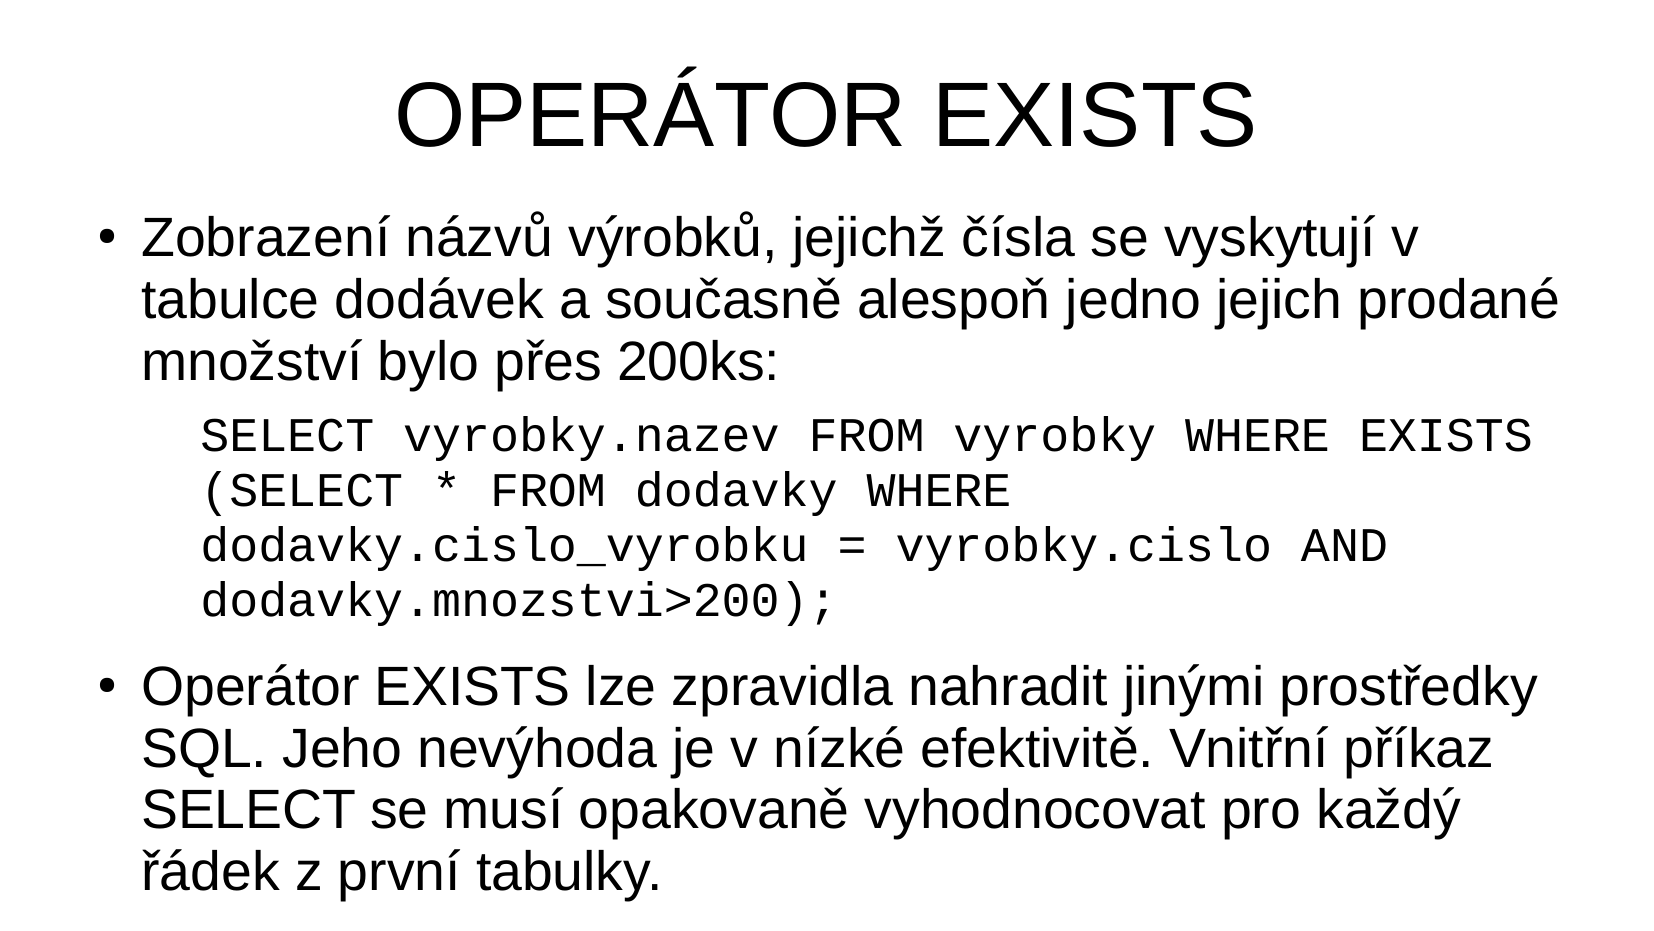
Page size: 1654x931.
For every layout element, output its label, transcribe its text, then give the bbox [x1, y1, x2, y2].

list Zobrazení názvů výrobků, jejichž čísla se vyskytují v tabulce dodávek a současně alespoň jedno jejich prodané množství bylo přes 200ks: SELECT vyrobky.nazev FROM vyrobky WHERE EXISTS (SELECT * FROM dodavky WHERE dodavky.cislo_vyrobku = vyrobky.cislo AND dodavky.mnozstvi>200); Operátor EXISTS lze zpravidla nahradit jinými prostředky SQL. Jeho nevýhoda je v nízké efektivitě. Vnitřní příkaz SELECT se musí opakovaně vyhodnocovat pro každý řádek z první tabulky. [82, 206, 1571, 916]
title OPERÁTOR EXISTS [82, 37, 1571, 193]
